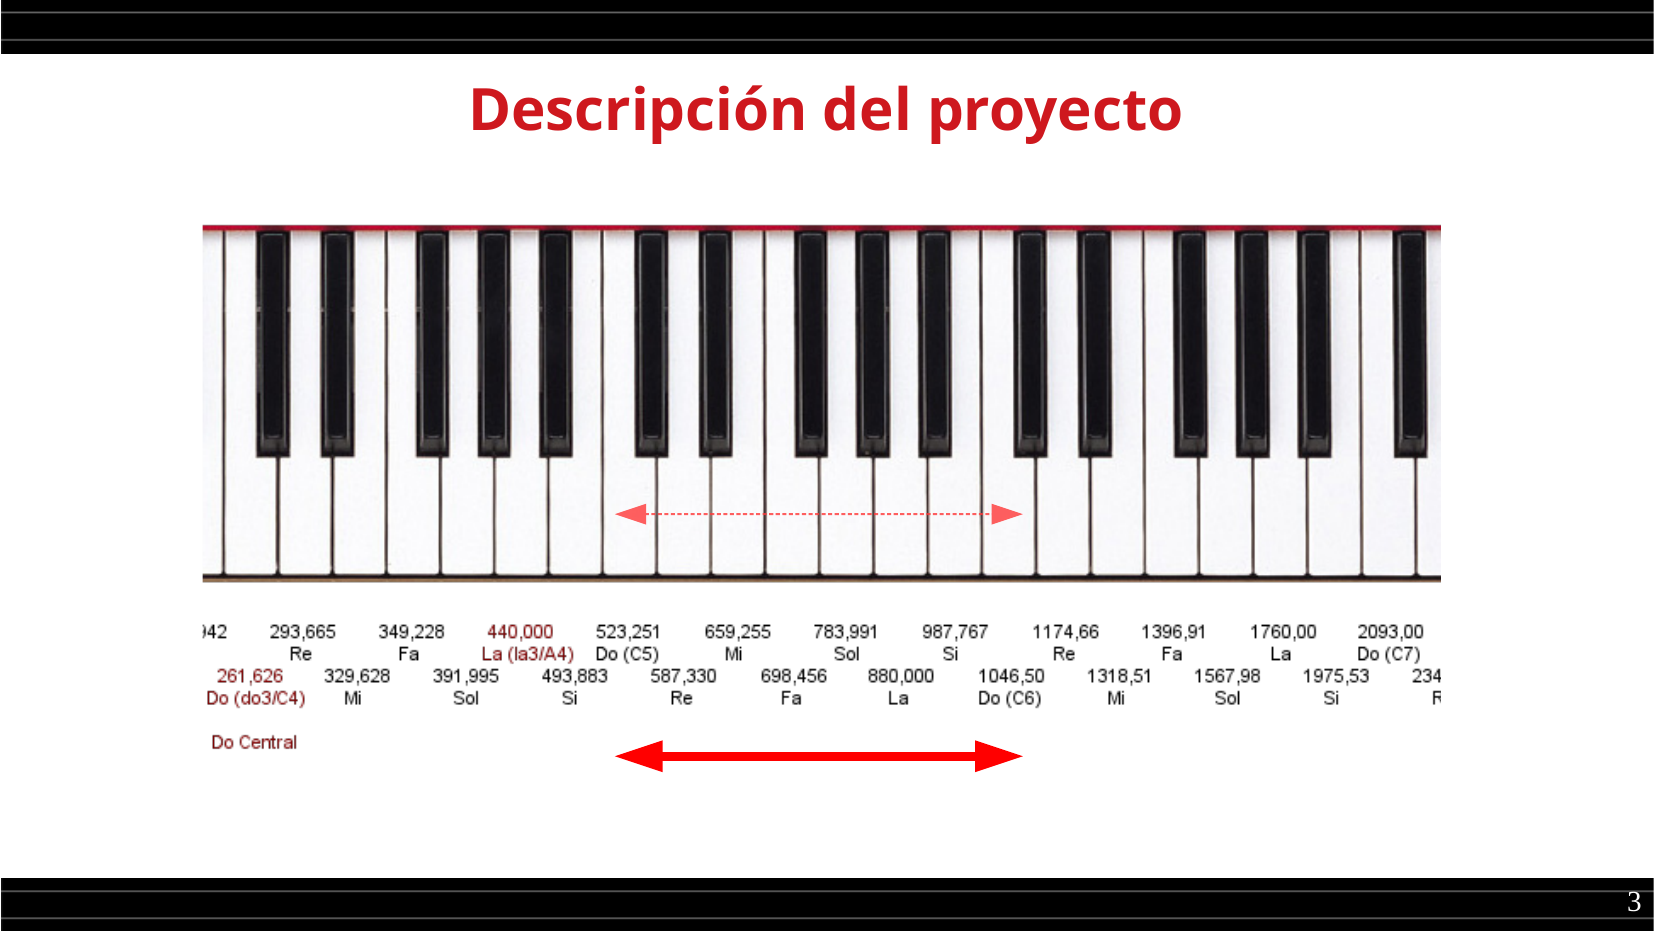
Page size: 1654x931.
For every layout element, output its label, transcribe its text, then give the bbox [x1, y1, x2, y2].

title Descripción del proyecto [1, 54, 1651, 162]
picture [1, 0, 1654, 54]
picture [1, 878, 1654, 931]
picture [202, 219, 1441, 783]
